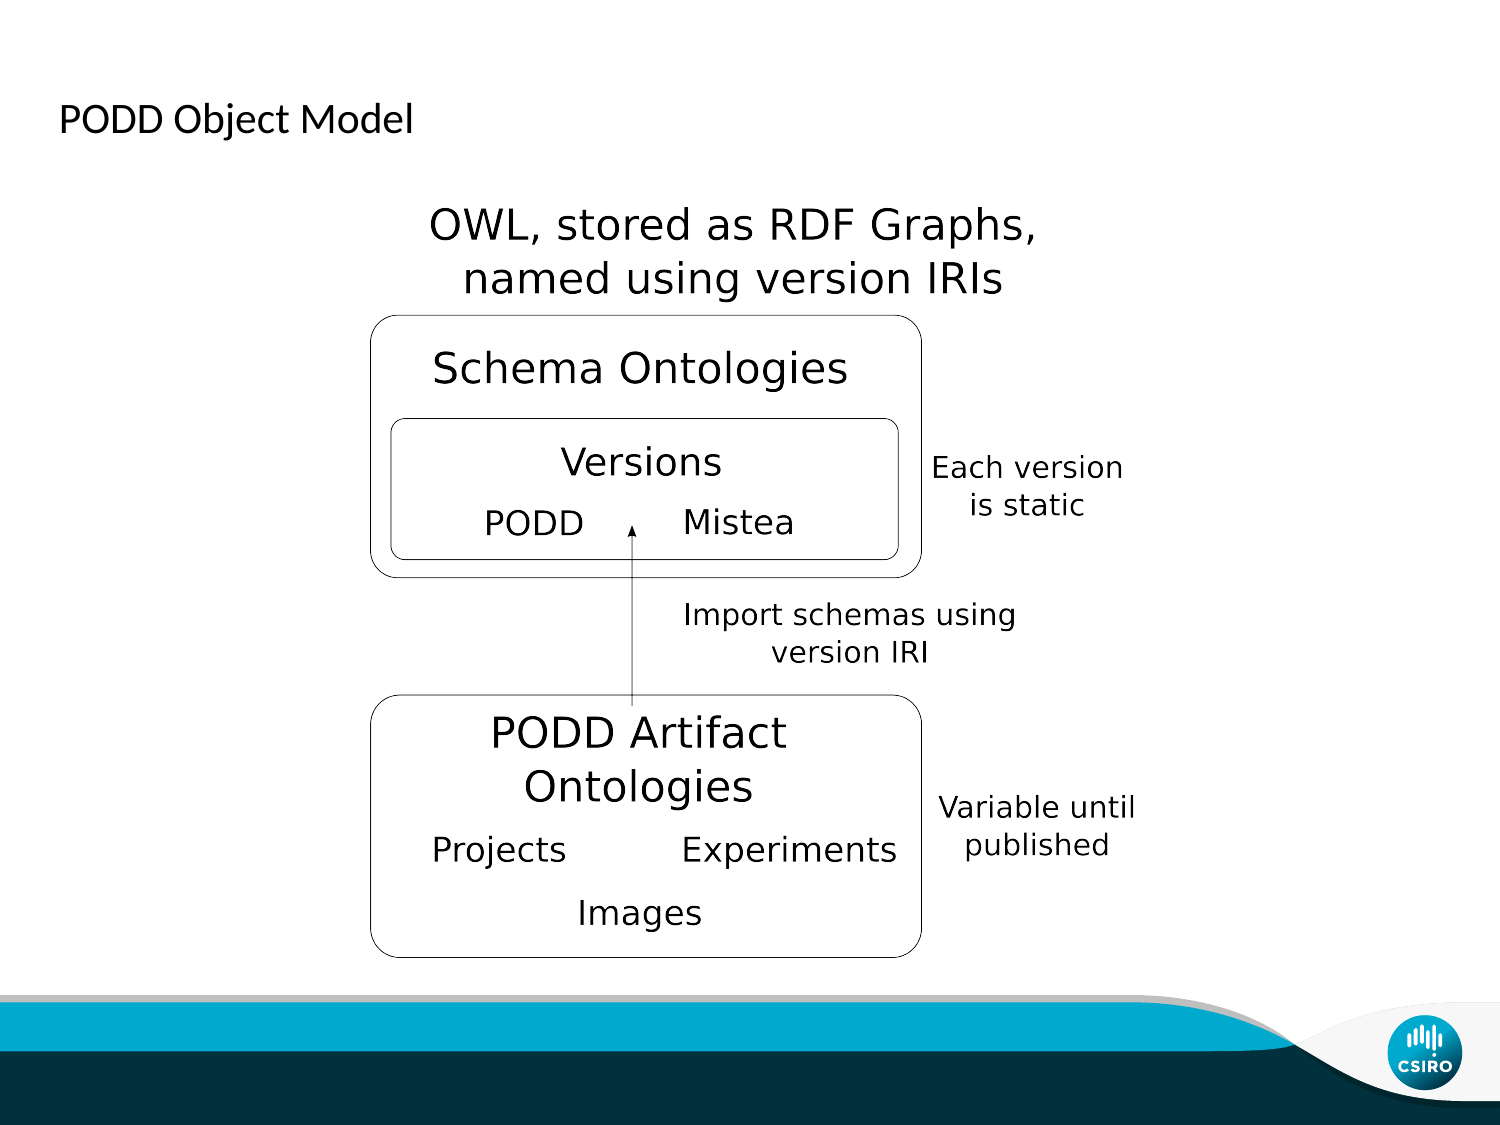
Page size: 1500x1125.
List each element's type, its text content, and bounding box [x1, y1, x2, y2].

picture [370, 207, 1136, 959]
title PODD Object Model [58, 45, 1447, 185]
